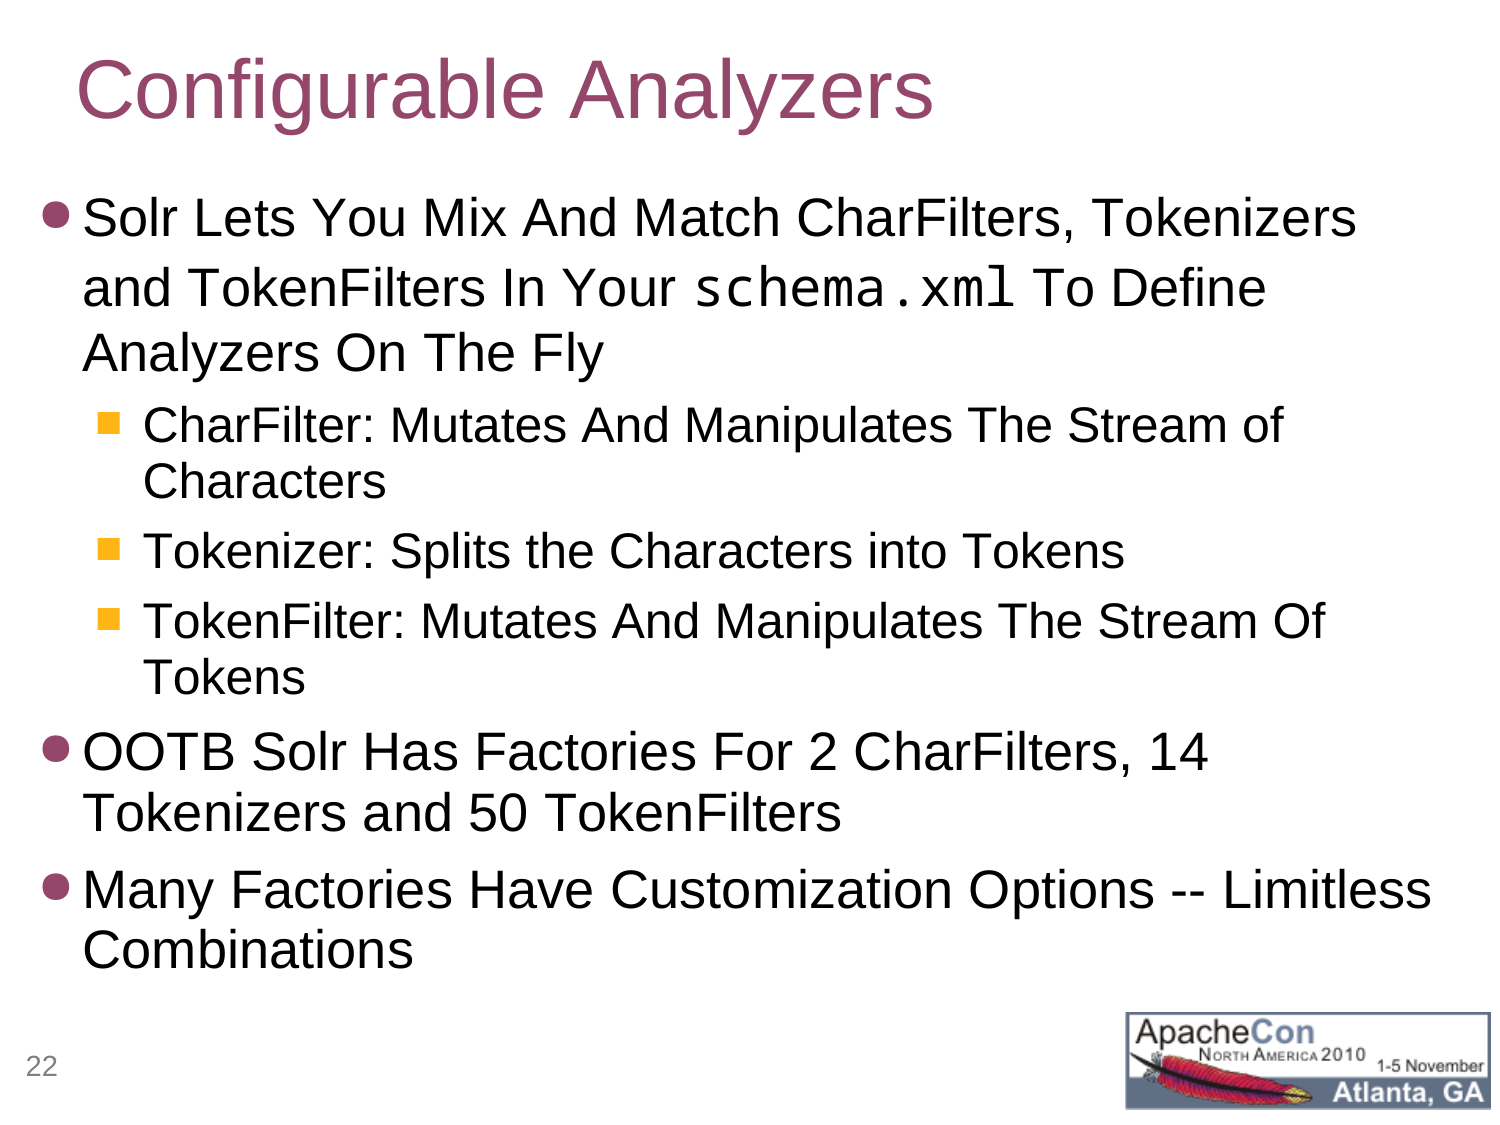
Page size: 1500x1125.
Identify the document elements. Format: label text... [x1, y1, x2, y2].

picture [1125, 1012, 1491, 1110]
title Configurable Analyzers [75, 0, 1425, 181]
list Solr Lets You Mix And Match CharFilters, Tokenizers and TokenFilters In Your schema.xml To Define Analyzers On The Fly CharFilter: Mutates And Manipulates The Stream of Characters Tokenizer: Splits the Characters into Tokens TokenFilter: Mutates And Manipulates The Stream Of Tokens OOTB Solr Has Factories For 2 CharFilters, 14 Tokenizers and 50 TokenFilters Many Factories Have Customization Options -- Limitless Combinations [37, 187, 1463, 991]
